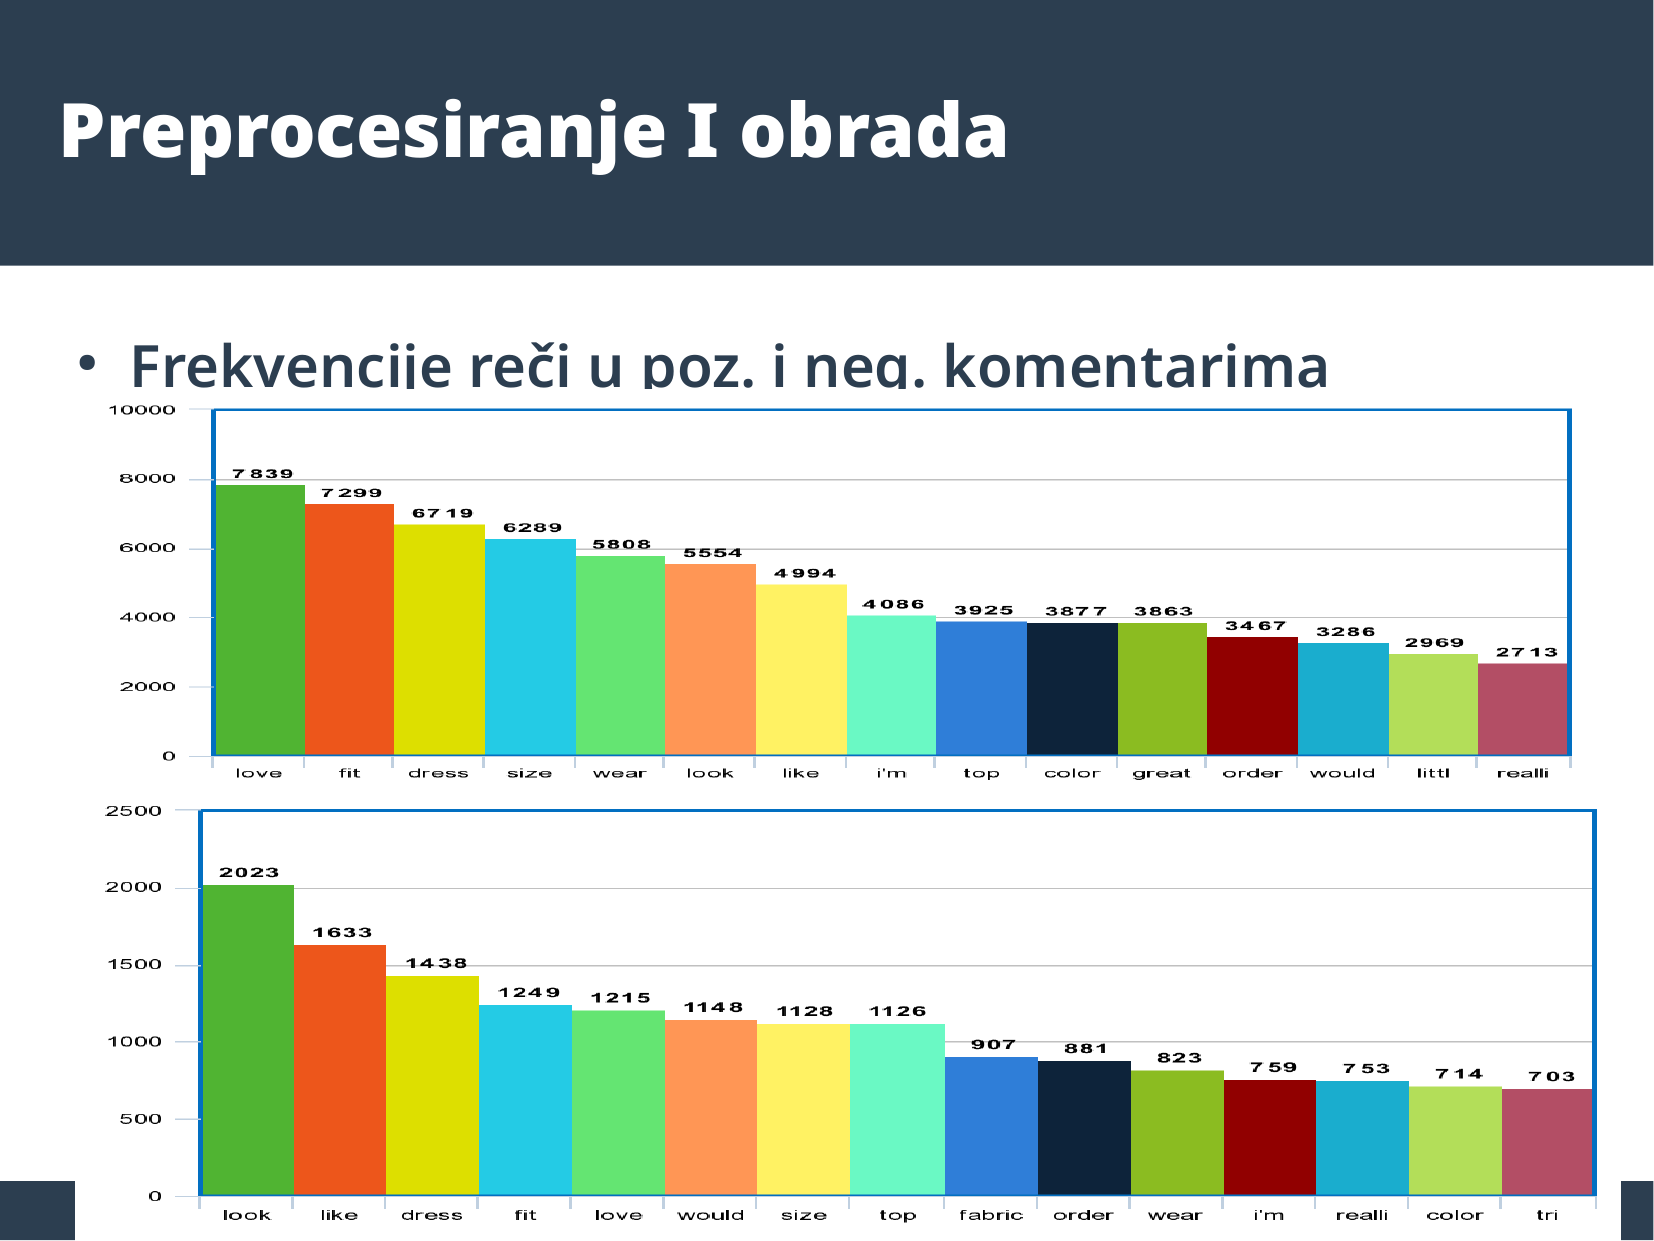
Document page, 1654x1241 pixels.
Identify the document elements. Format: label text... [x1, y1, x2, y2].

list Frekvencije reči u poz. i neg. komentarima [59, 324, 1595, 1152]
picture [75, 389, 1621, 1241]
title Preprocesiranje I obrada [59, 49, 1595, 207]
